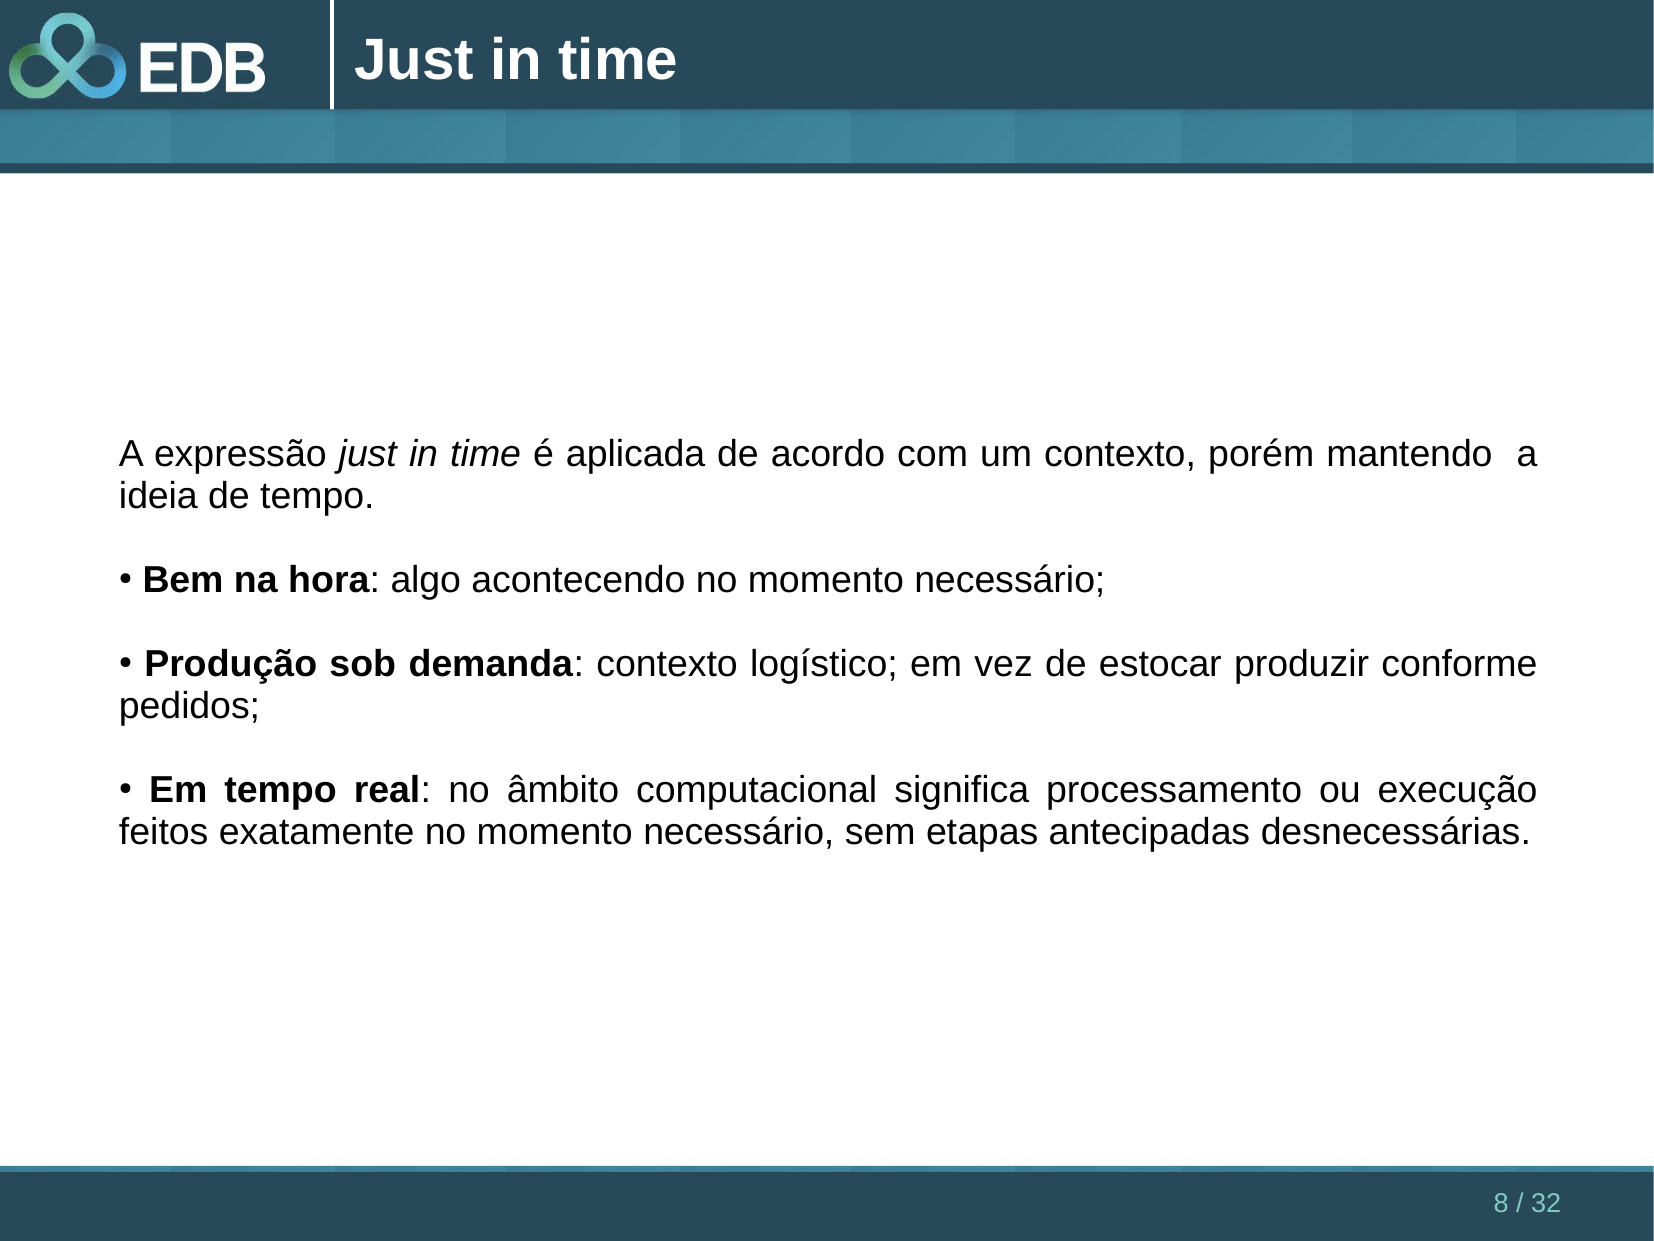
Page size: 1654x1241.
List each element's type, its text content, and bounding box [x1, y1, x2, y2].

title Just in time [354, 26, 1595, 92]
text_box A expressão just in time é aplicada de acordo com um contexto, porém mantendo a ideia de tempo. Bem na hora: algo acontecendo no momento necessário; Produção sob demanda: contexto logístico; em vez de estocar produzir conforme pedidos; Em tempo real: no âmbito computacional significa processamento ou execução feitos exatamente no momento necessário, sem etapas antecipadas desnecessárias. [104, 425, 1553, 987]
picture [0, 0, 1654, 1241]
